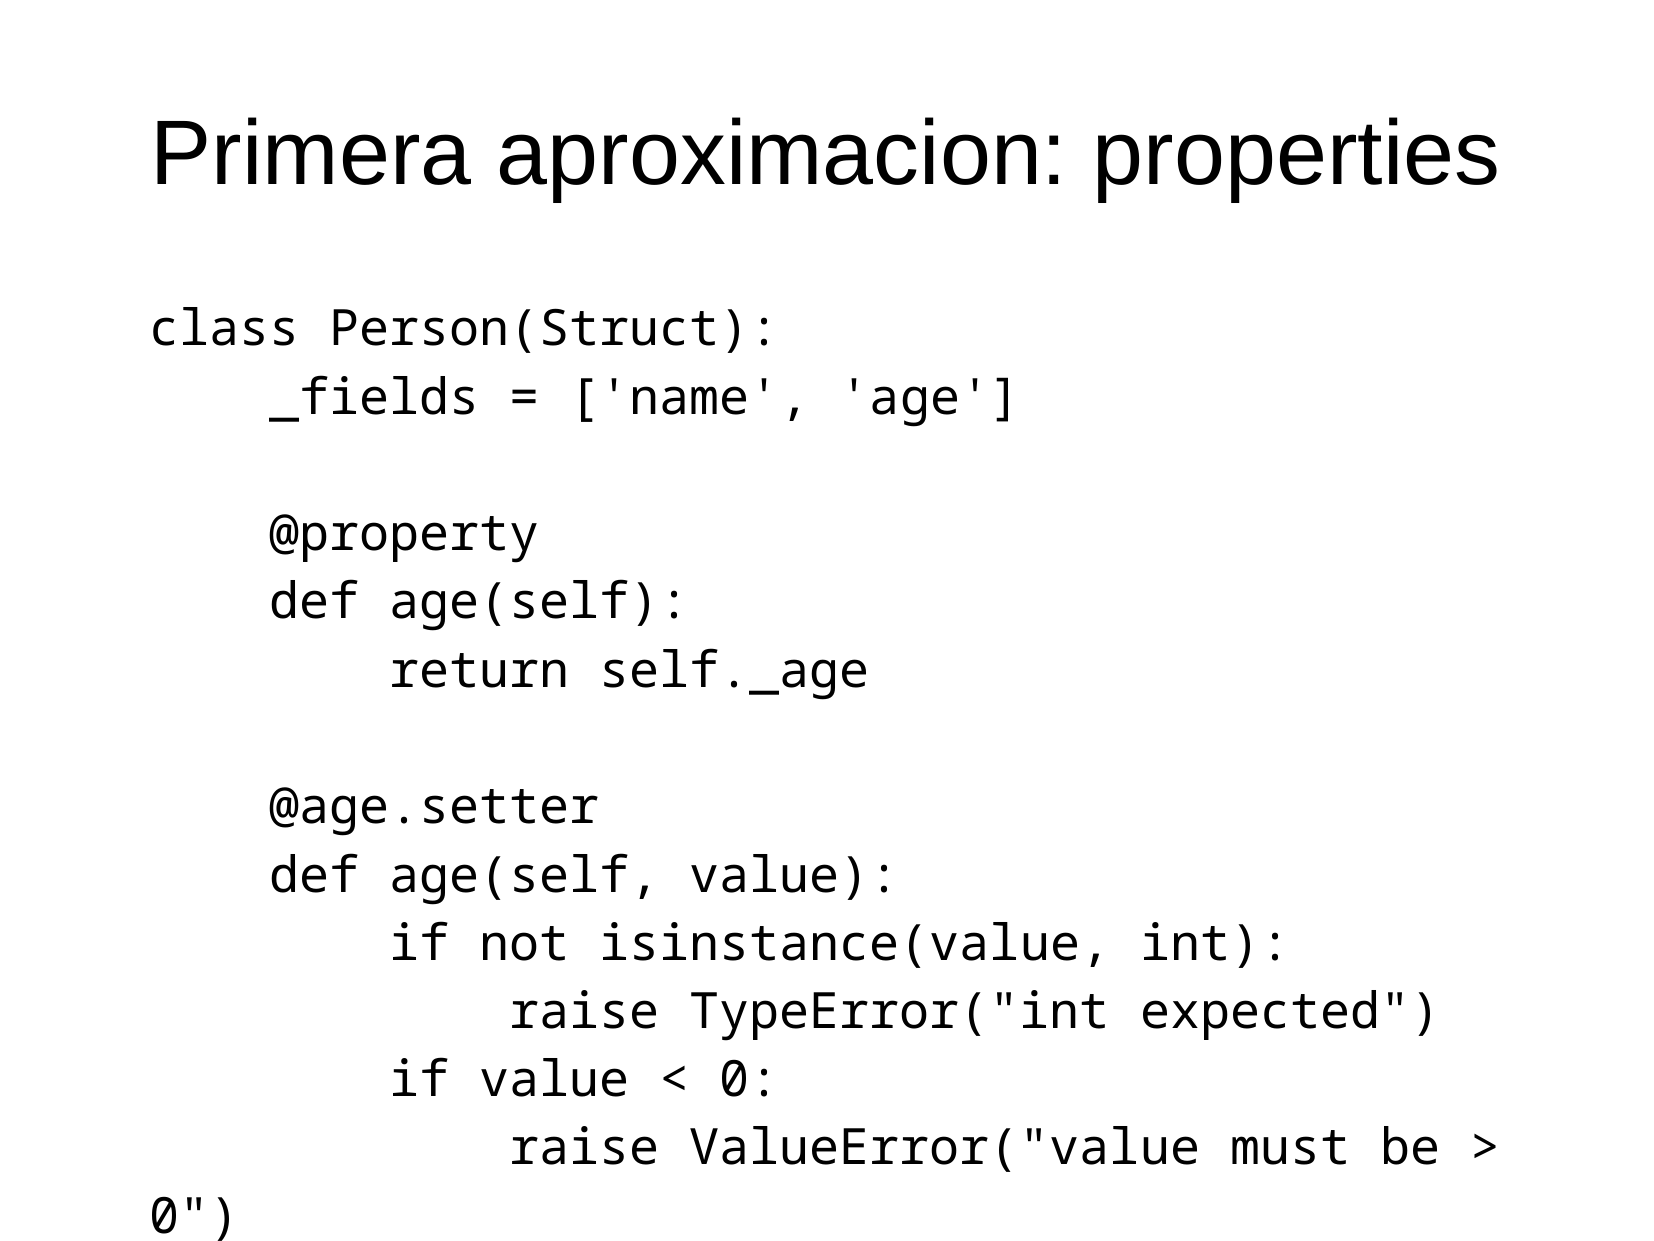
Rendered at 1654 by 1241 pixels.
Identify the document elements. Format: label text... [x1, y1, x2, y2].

title Primera aproximacion: properties [82, 49, 1571, 257]
text_box class Person(Struct): _fields = ['name', 'age'] @property def age(self): return self._age @age.setter def age(self, value): if not isinstance(value, int): raise TypeError("int expected") if value < 0: raise ValueError("value must be > 0") self._age = value [135, 285, 1561, 1001]
